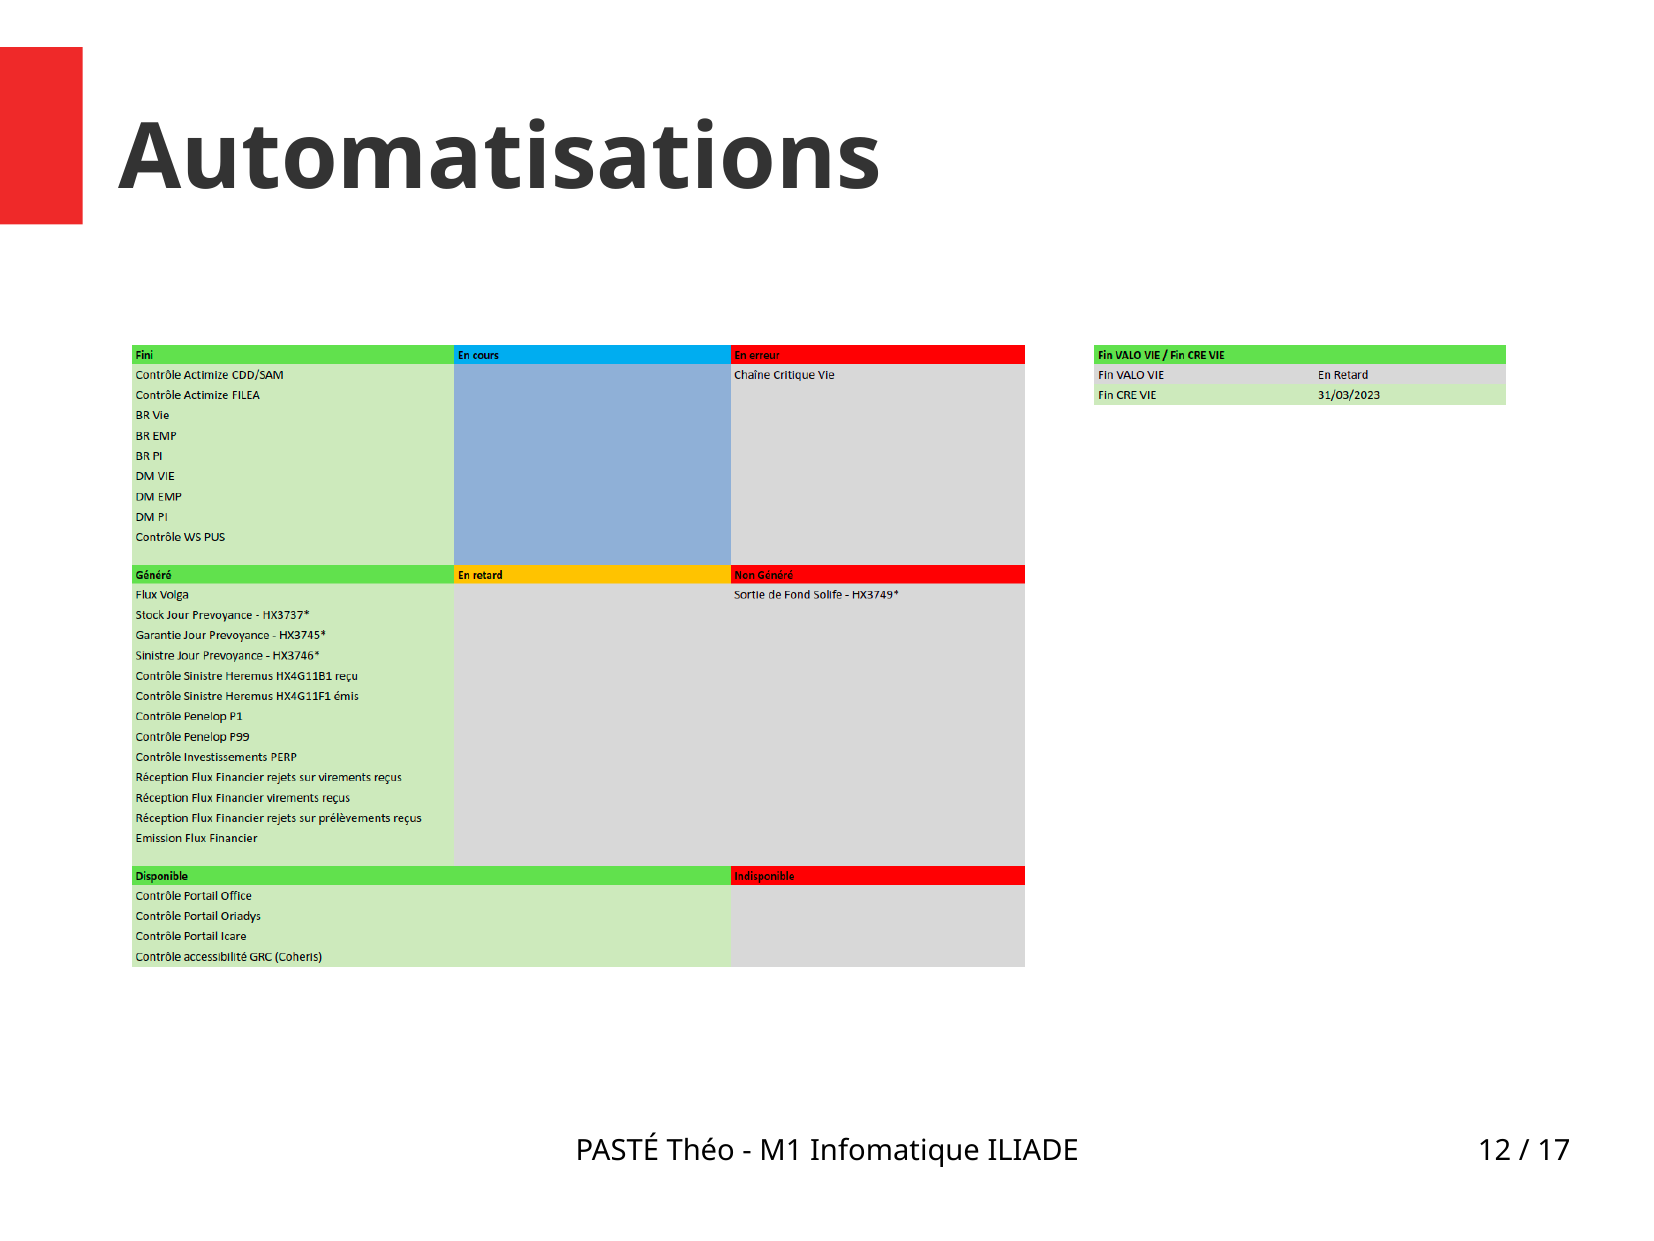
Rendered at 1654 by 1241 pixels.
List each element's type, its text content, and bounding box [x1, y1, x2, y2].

title Automatisations [118, 49, 1571, 257]
picture [129, 342, 1508, 969]
